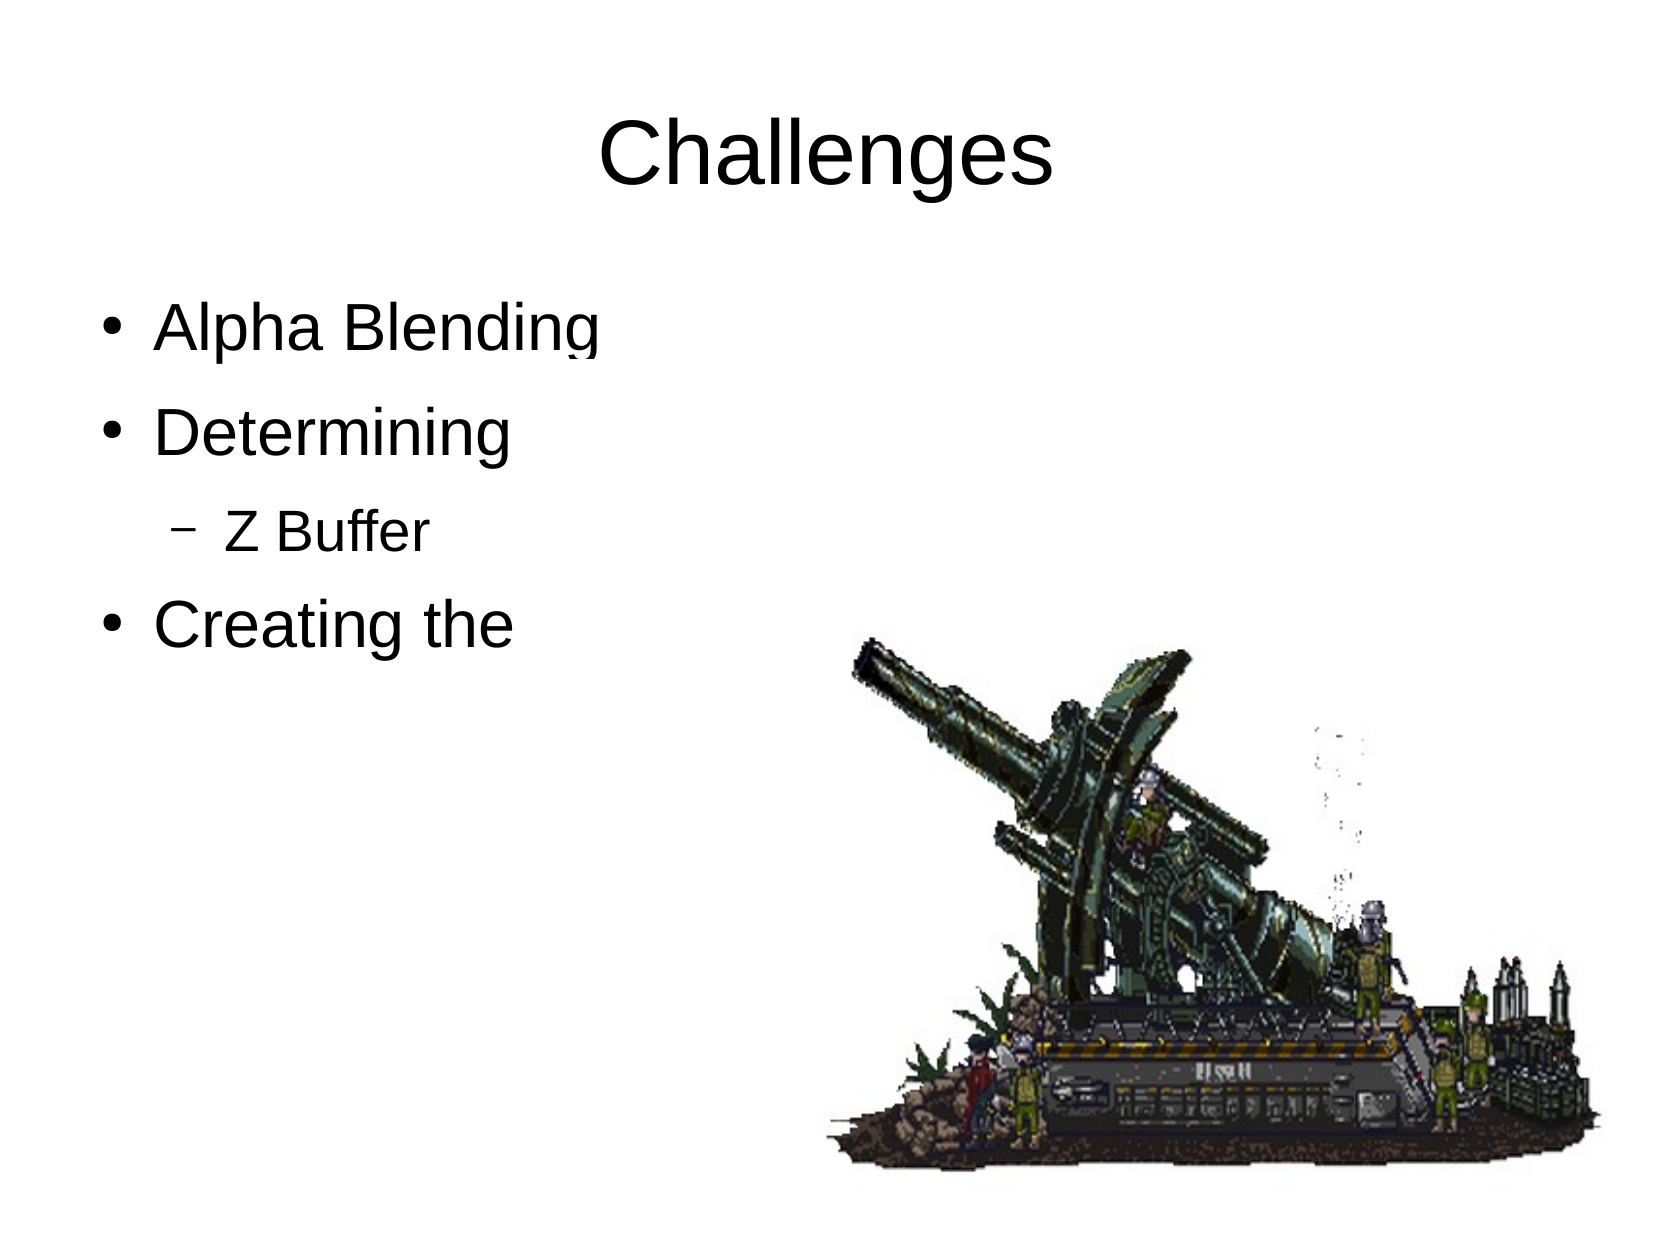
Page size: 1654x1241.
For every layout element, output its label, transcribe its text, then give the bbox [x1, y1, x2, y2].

list Alpha Blending Determining which picture is clicked Z Buffer Creating the tree [82, 290, 1571, 1010]
picture [525, 359, 1606, 1201]
title Challenges [82, 49, 1571, 257]
